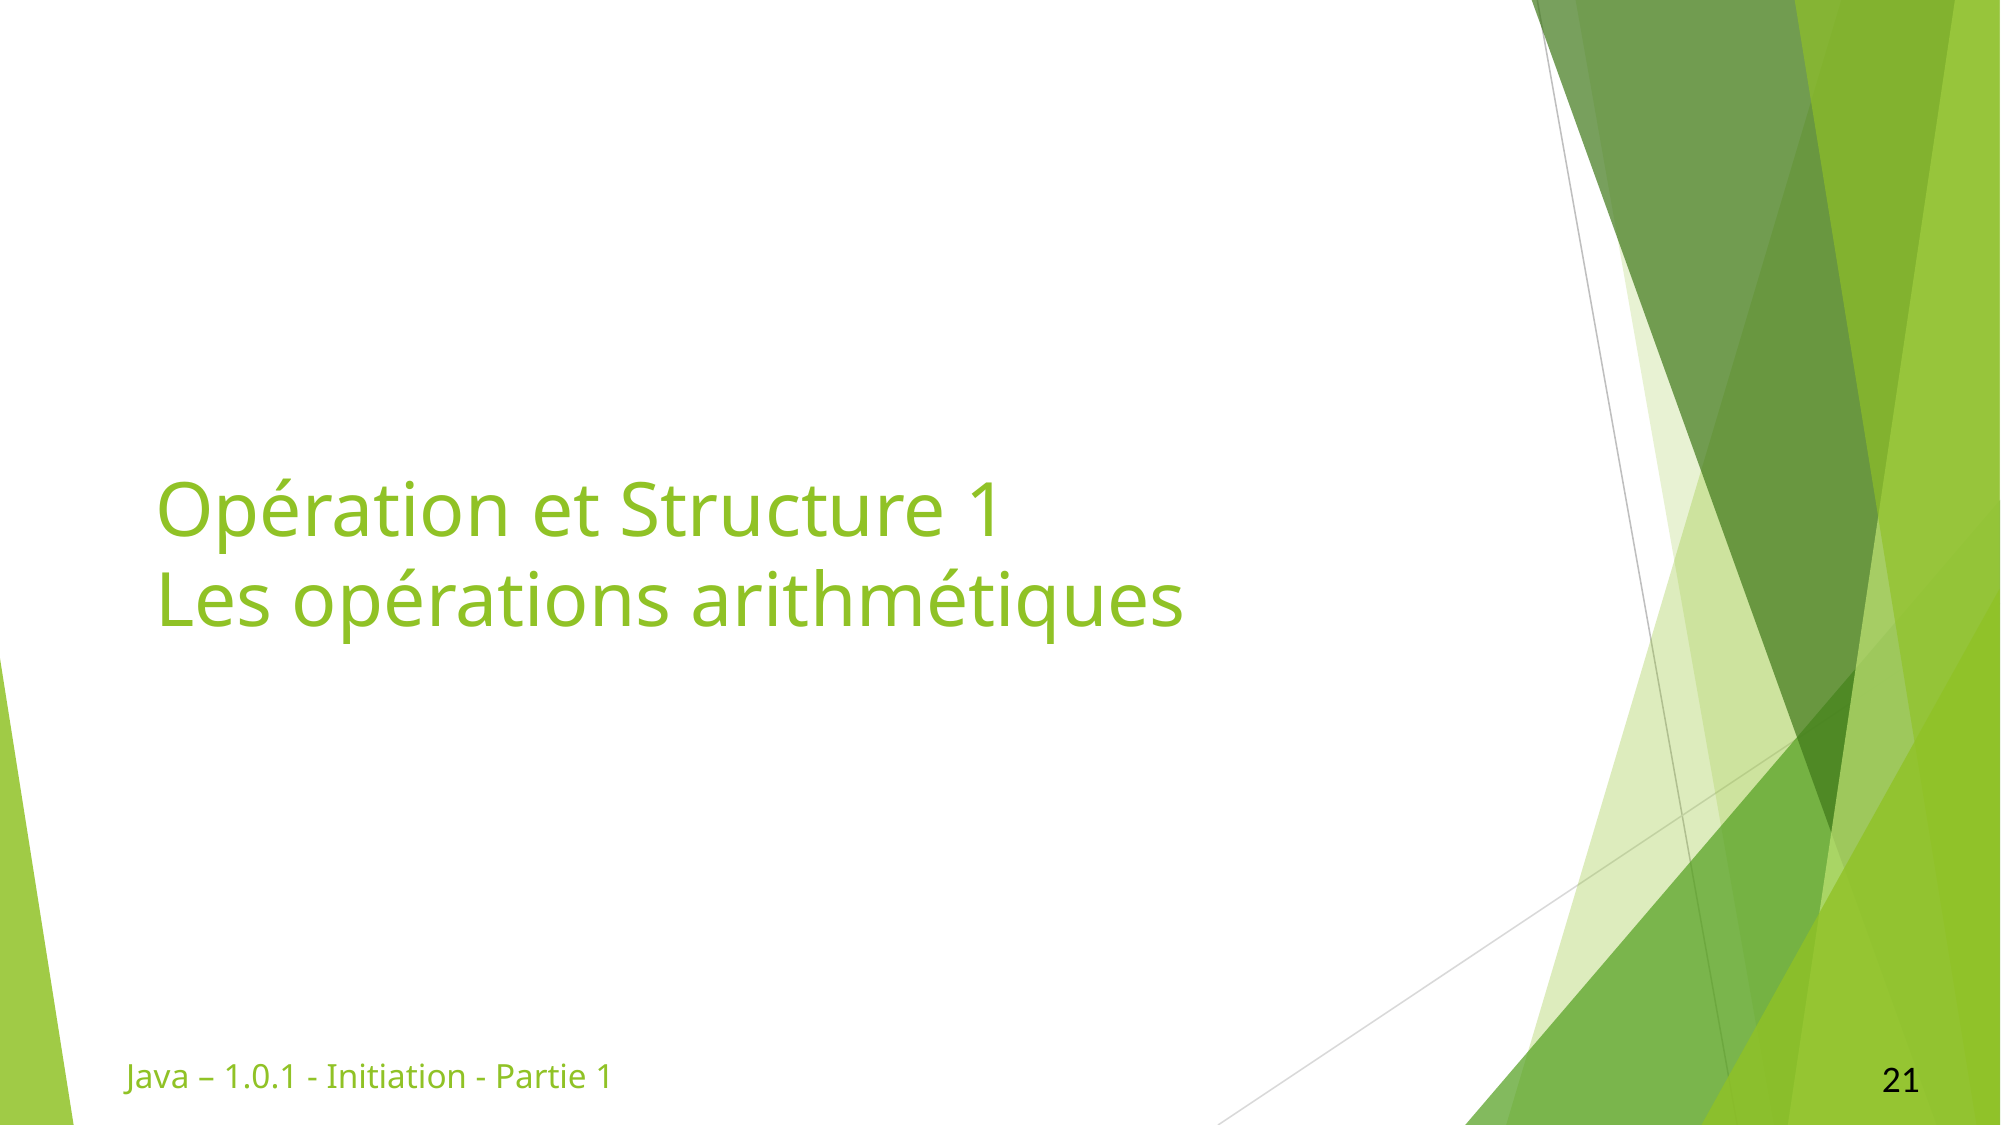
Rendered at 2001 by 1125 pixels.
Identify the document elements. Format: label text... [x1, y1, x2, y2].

text_box [1866, 1047, 1979, 1108]
title Opération et Structure 1 Les opérations arithmétiques [140, 454, 1551, 671]
text_box Java – 1.0.1 - Initiation - Partie 1 [111, 1047, 1094, 1109]
